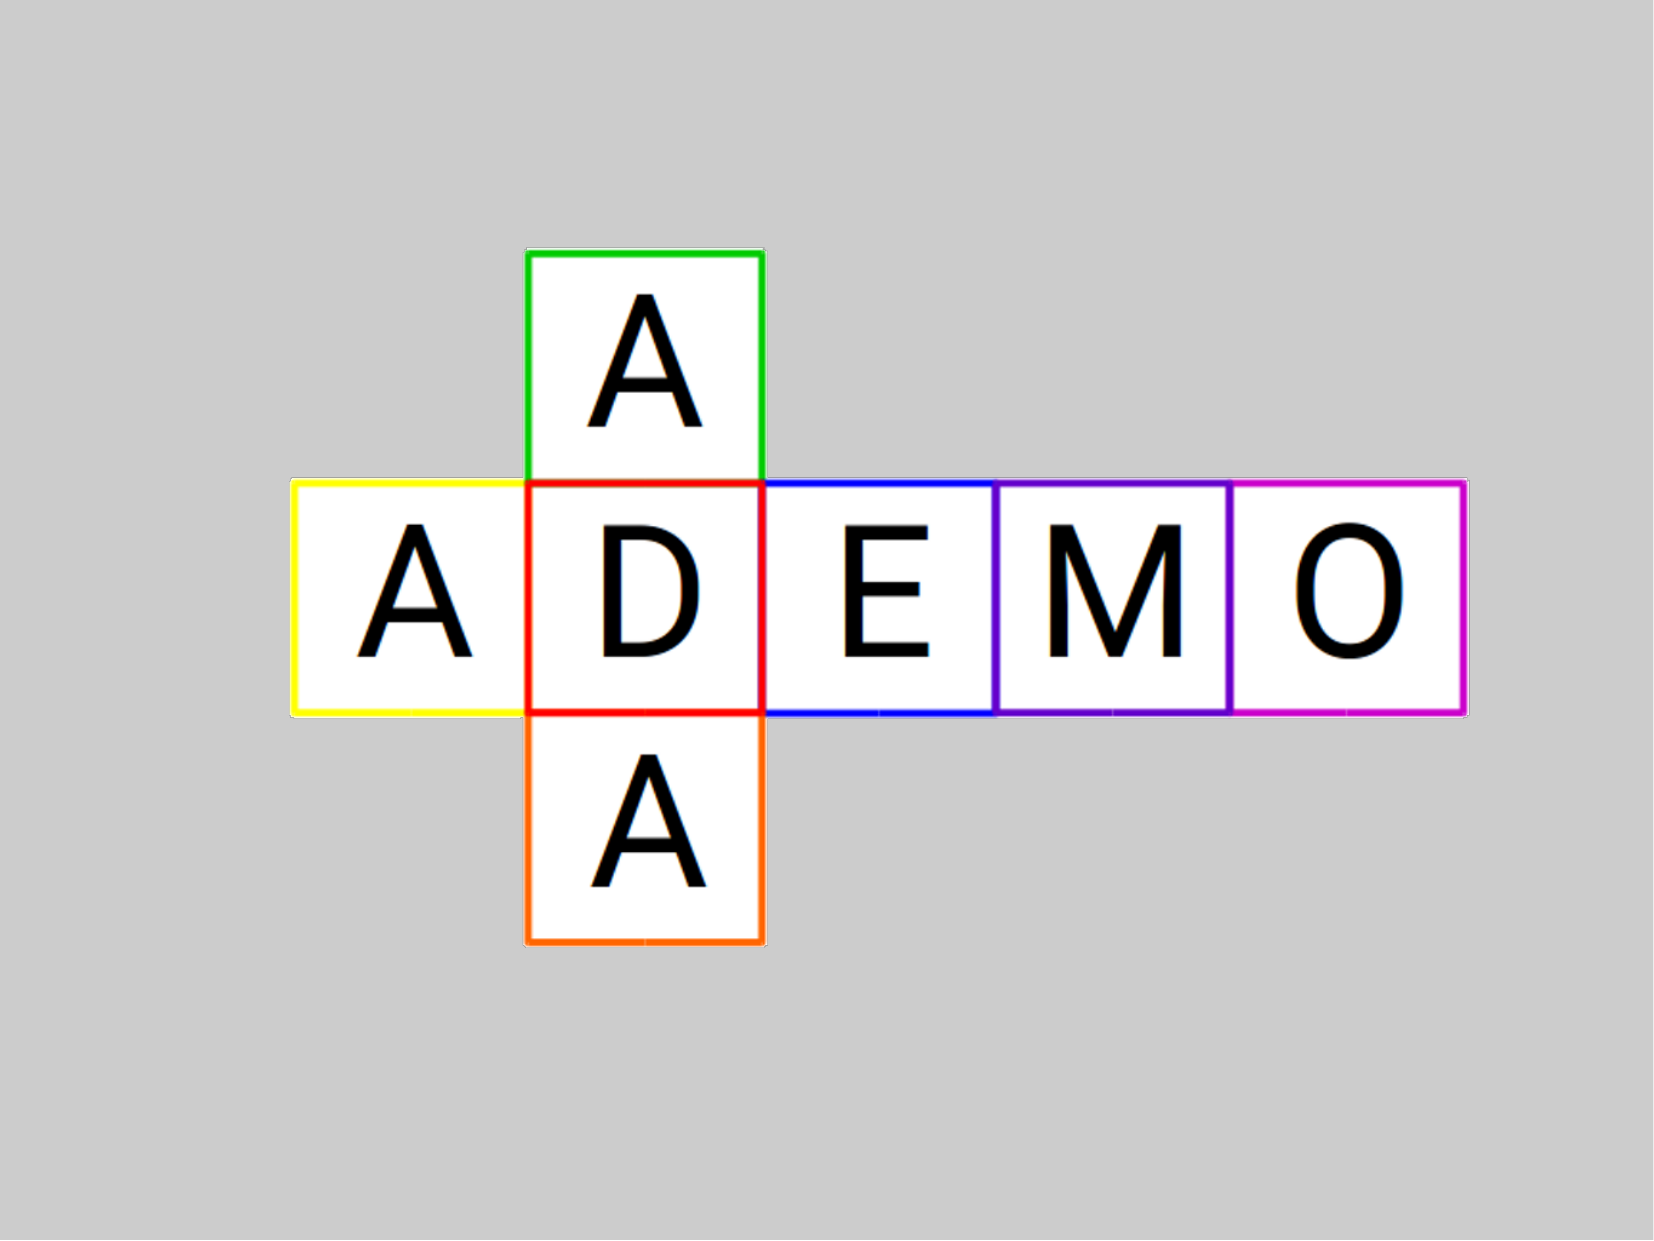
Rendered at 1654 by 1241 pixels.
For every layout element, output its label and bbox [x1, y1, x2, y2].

picture [248, 0, 1489, 1217]
